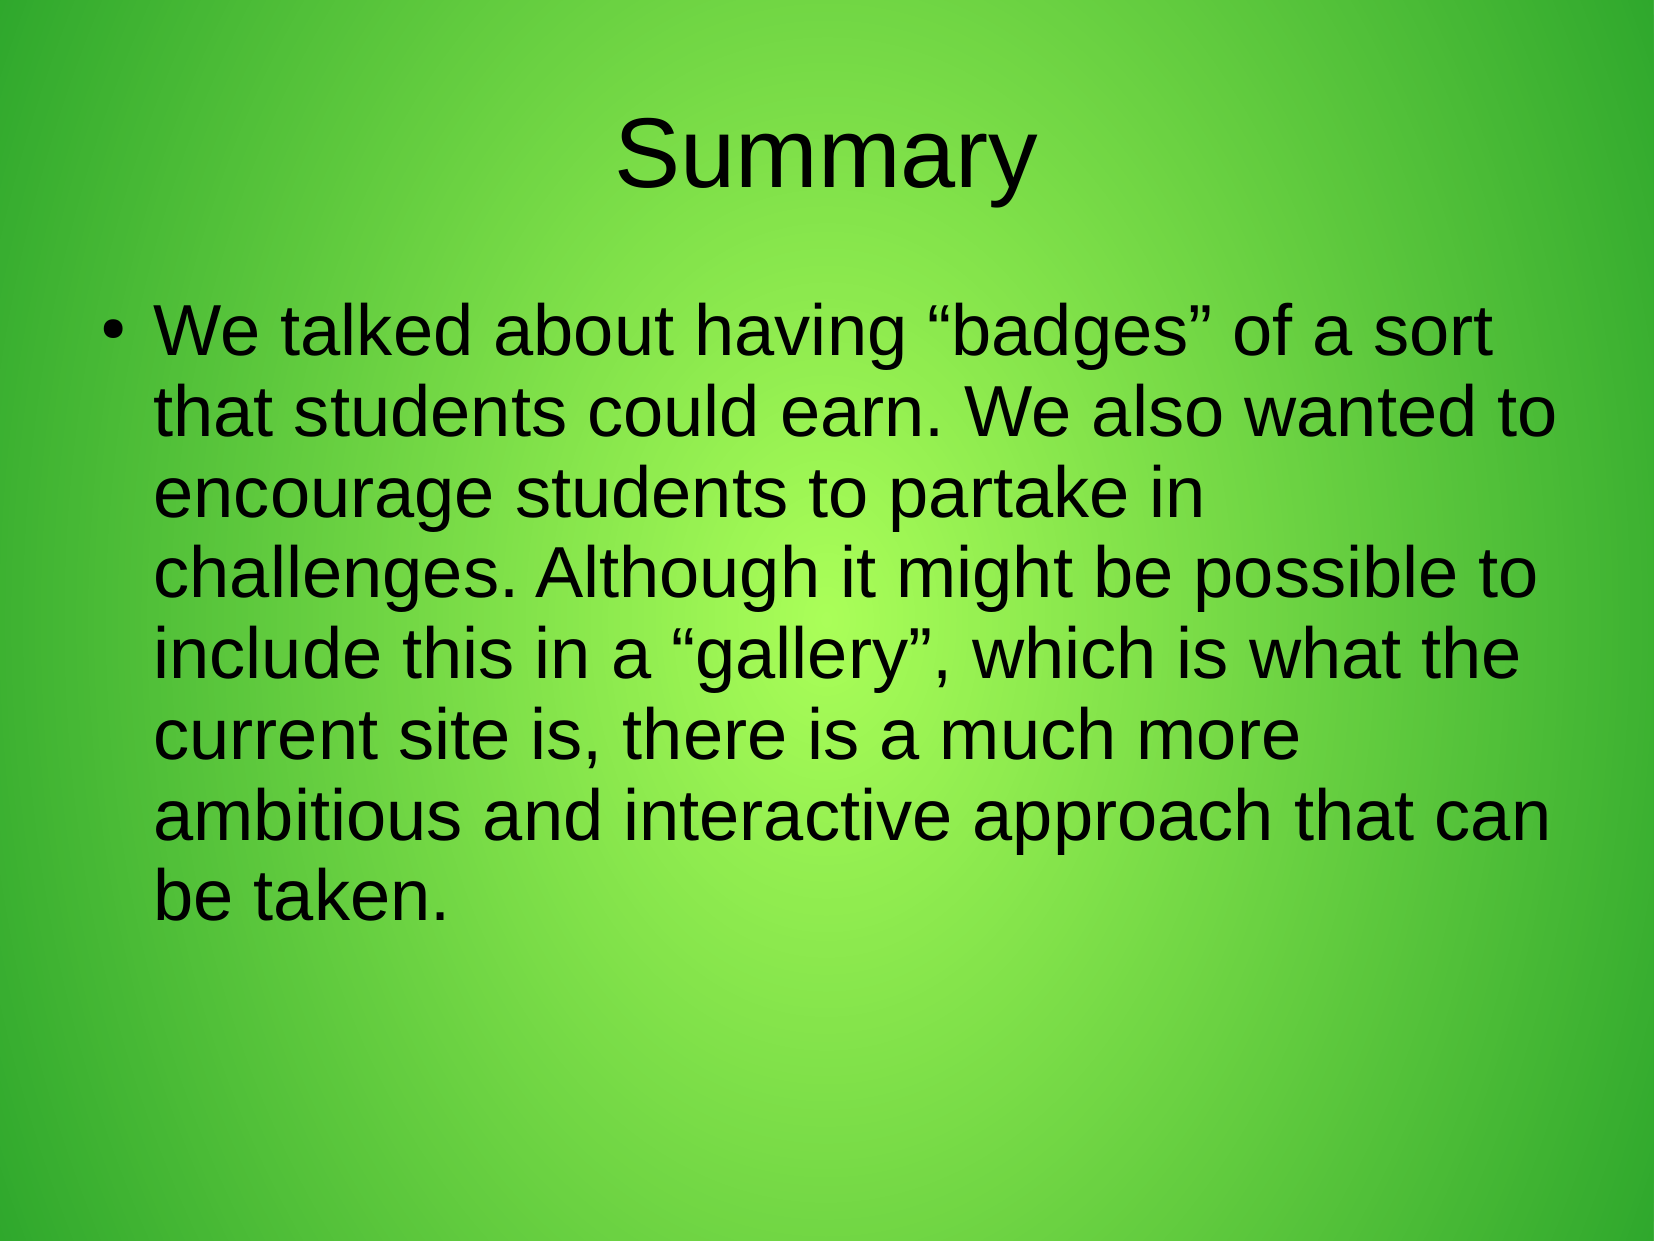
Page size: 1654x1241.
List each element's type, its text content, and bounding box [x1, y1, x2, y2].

list We talked about having “badges” of a sort that students could earn. We also wanted to encourage students to partake in challenges. Although it might be possible to include this in a “gallery”, which is what the current site is, there is a much more ambitious and interactive approach that can be taken. [82, 290, 1571, 1010]
title Summary [82, 49, 1571, 257]
